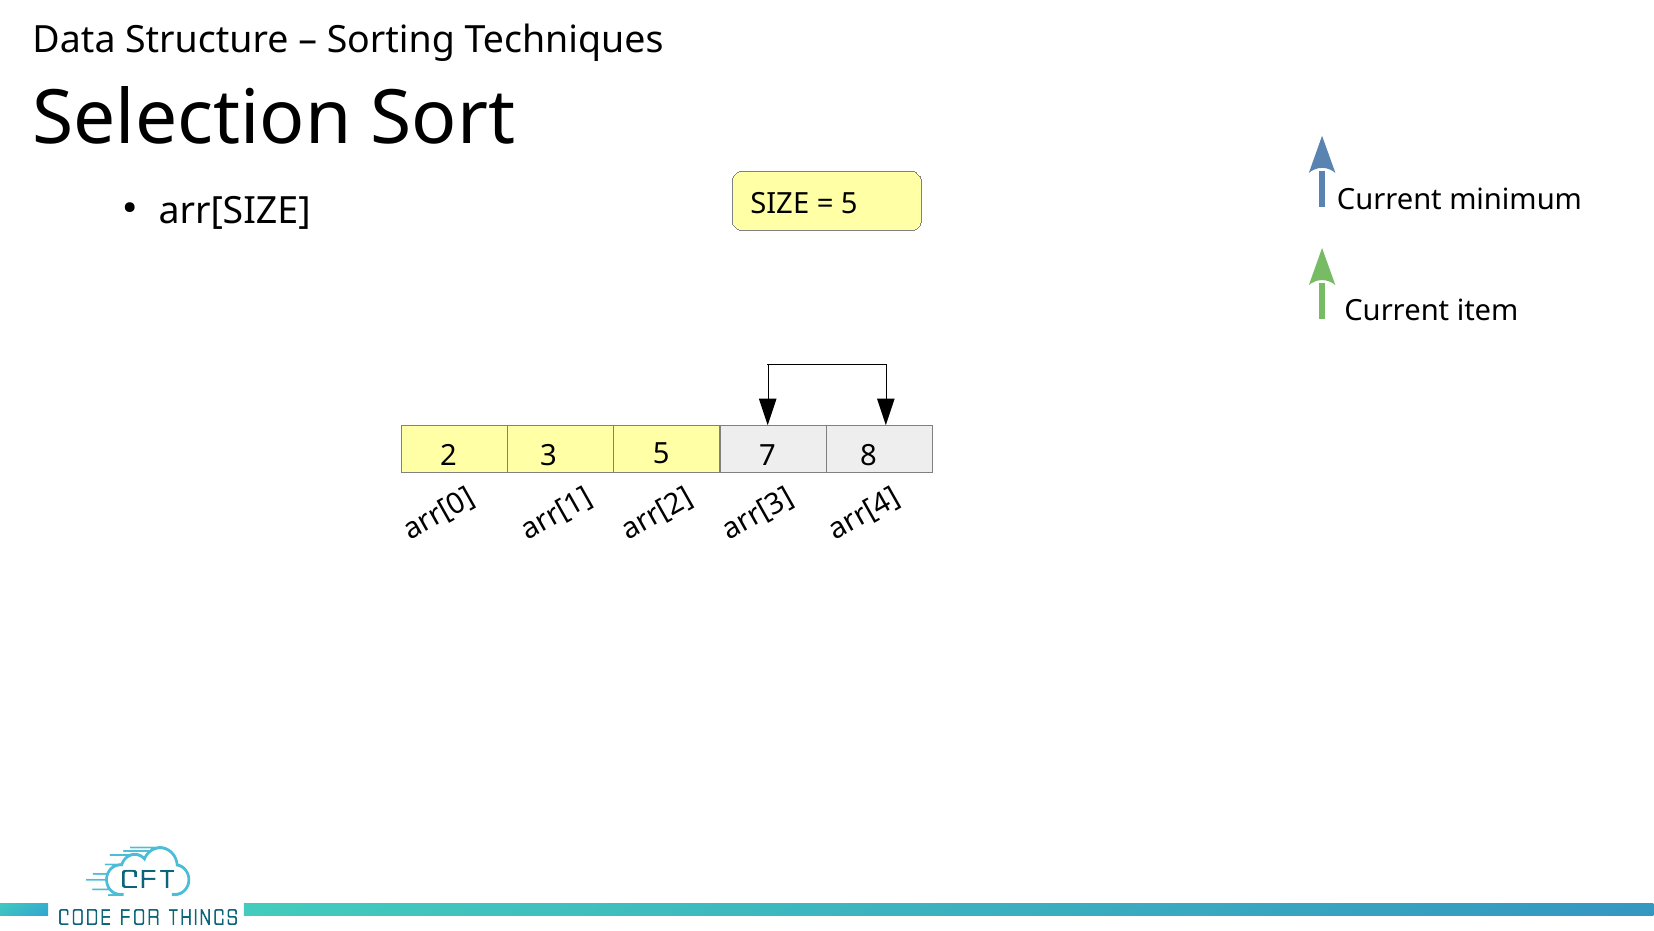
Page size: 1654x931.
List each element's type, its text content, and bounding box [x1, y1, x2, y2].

text_box 5 [638, 425, 724, 475]
text_box 2 [425, 427, 492, 477]
text_box arr[SIZE] [108, 176, 353, 243]
text_box Current item [1329, 281, 1545, 331]
text_box 7 [744, 427, 793, 477]
text_box arr[0] [377, 473, 519, 566]
text_box SIZE = 5 [735, 175, 916, 225]
text_box arr[3] [696, 450, 839, 566]
text_box 8 [845, 427, 912, 477]
text_box [401, 425, 638, 473]
text_box arr[4] [806, 450, 957, 587]
text_box 3 [525, 427, 593, 477]
picture [59, 846, 237, 925]
text_box [732, 171, 922, 231]
text_box [724, 425, 933, 473]
title Data Structure – Sorting Techniques Selection Sort [32, 12, 1184, 166]
text_box arr[2] [596, 475, 733, 566]
text_box arr[1] [495, 473, 632, 587]
text_box Current minimum [1322, 171, 1611, 221]
